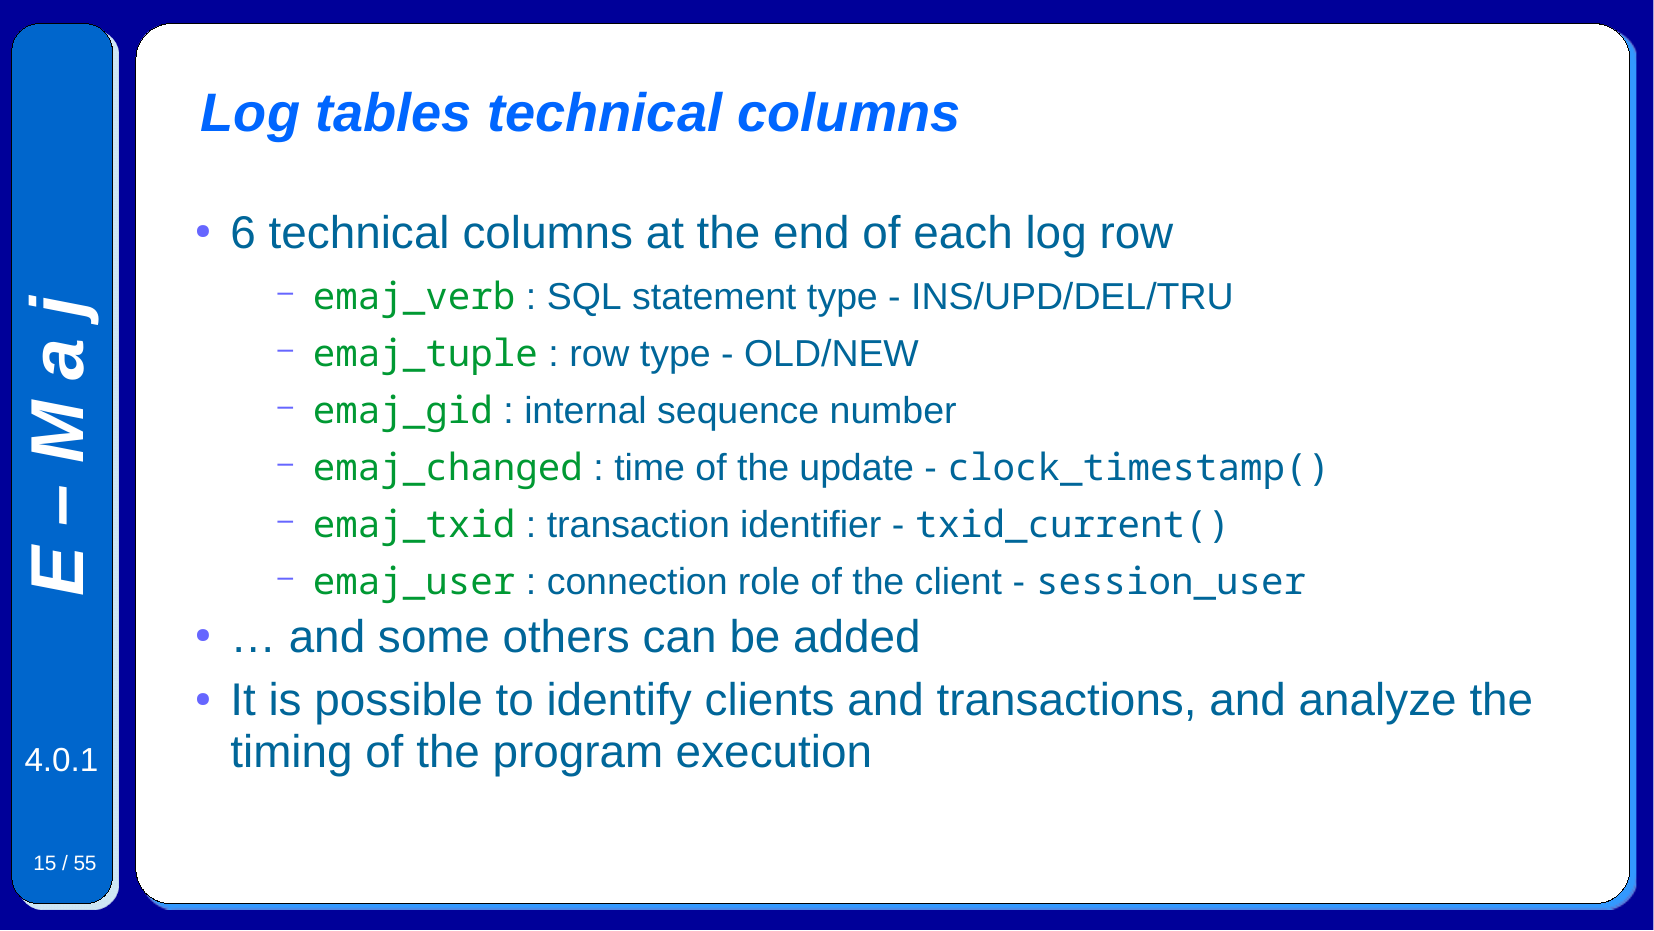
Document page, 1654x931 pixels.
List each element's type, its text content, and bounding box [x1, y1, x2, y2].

title Log tables technical columns [200, 34, 1575, 191]
list 6 technical columns at the end of each log row emaj_verb : SQL statement type - INS/UPD/DEL/TRU emaj_tuple : row type - OLD/NEW emaj_gid : internal sequence number emaj_changed : time of the update - clock_timestamp() emaj_txid : transaction identifier - txid_current() emaj_user : connection role of the client - session_user … and some others can be added It is possible to identify clients and transactions, and analyze the timing of the program execution [177, 206, 1587, 846]
